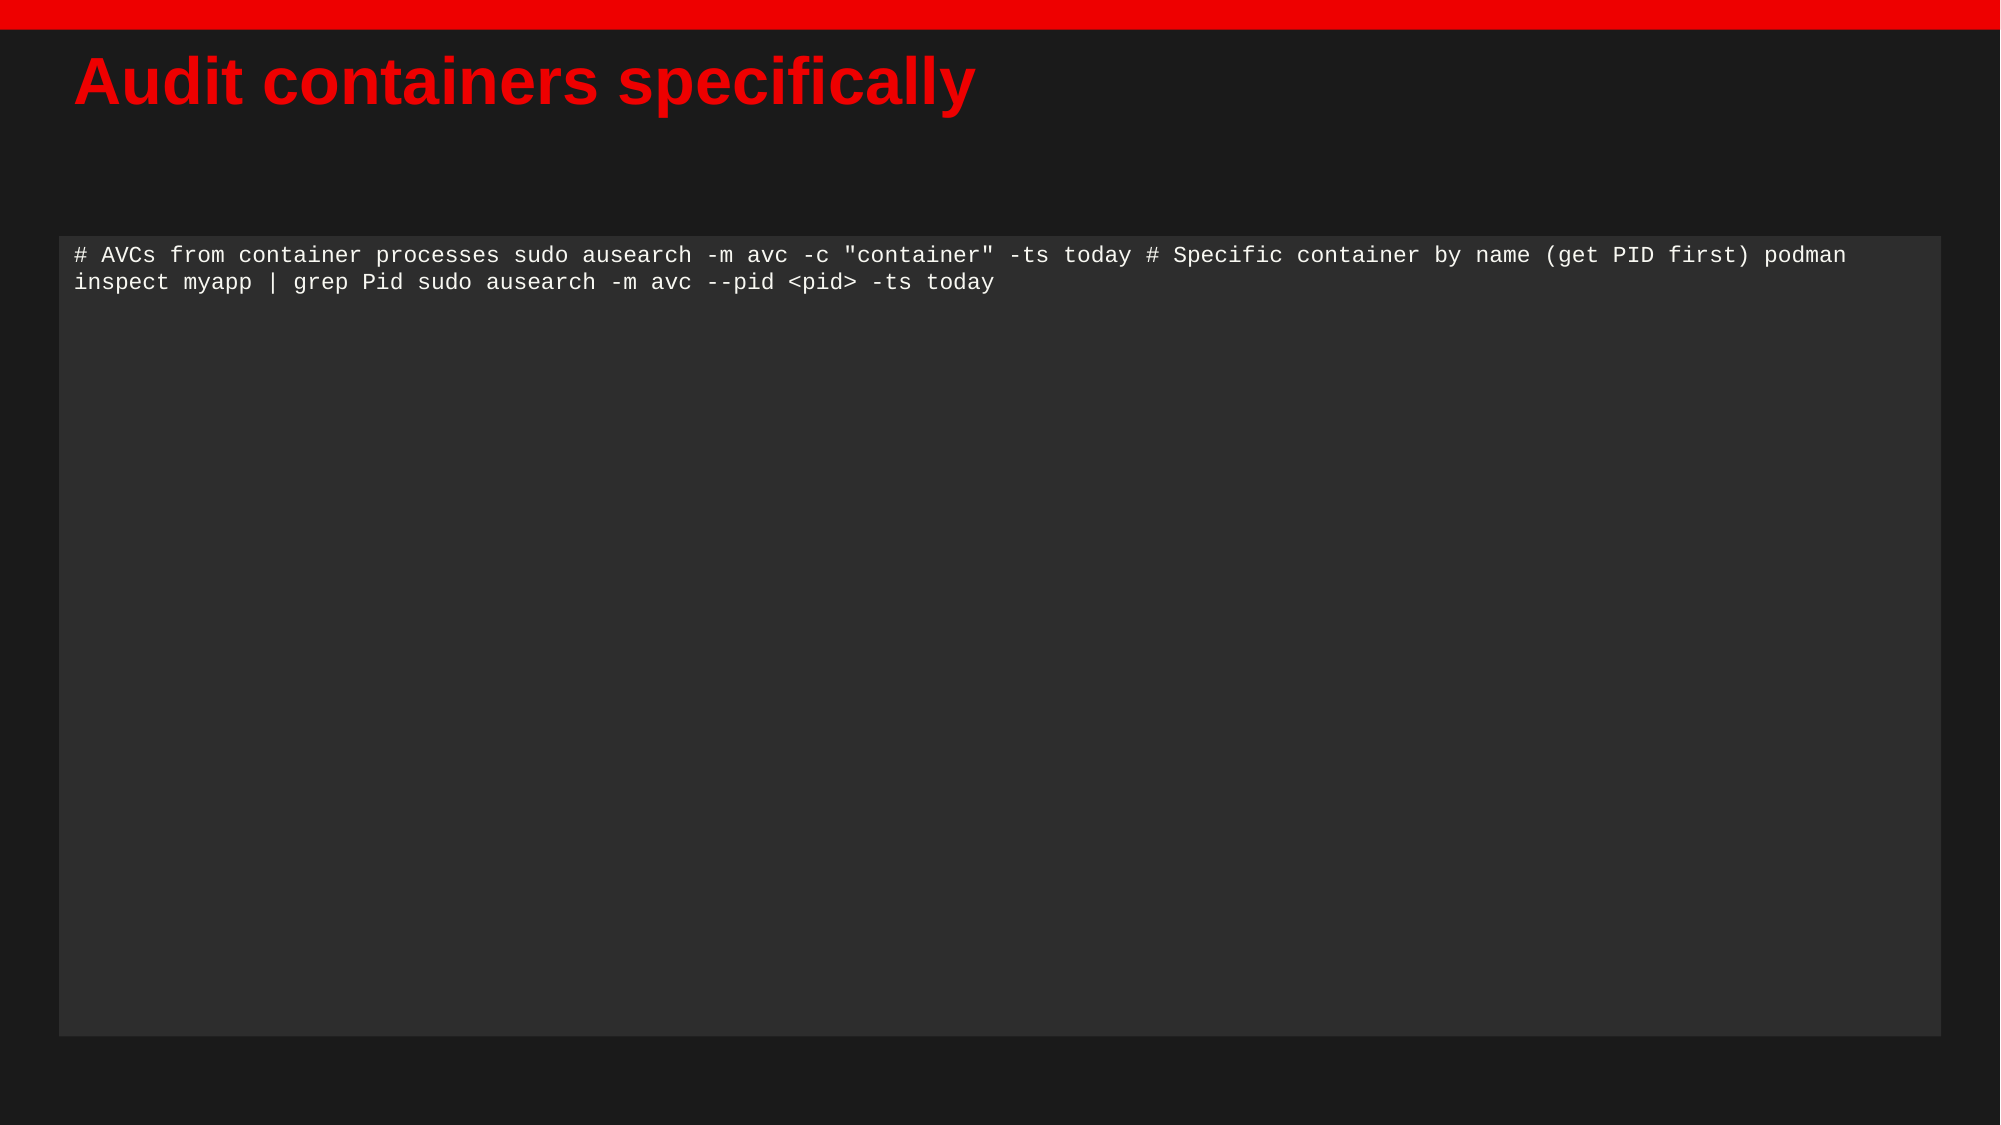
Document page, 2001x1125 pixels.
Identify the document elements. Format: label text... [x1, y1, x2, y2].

text_box Audit containers specifically [59, 36, 1942, 208]
text_box # AVCs from container processes sudo ausearch -m avc -c "container" -ts today # Specific container by name (get PID first) podman inspect myapp | grep Pid sudo ausearch -m avc --pid <pid> -ts today [59, 236, 1942, 1037]
text_box [0, 0, 2001, 30]
